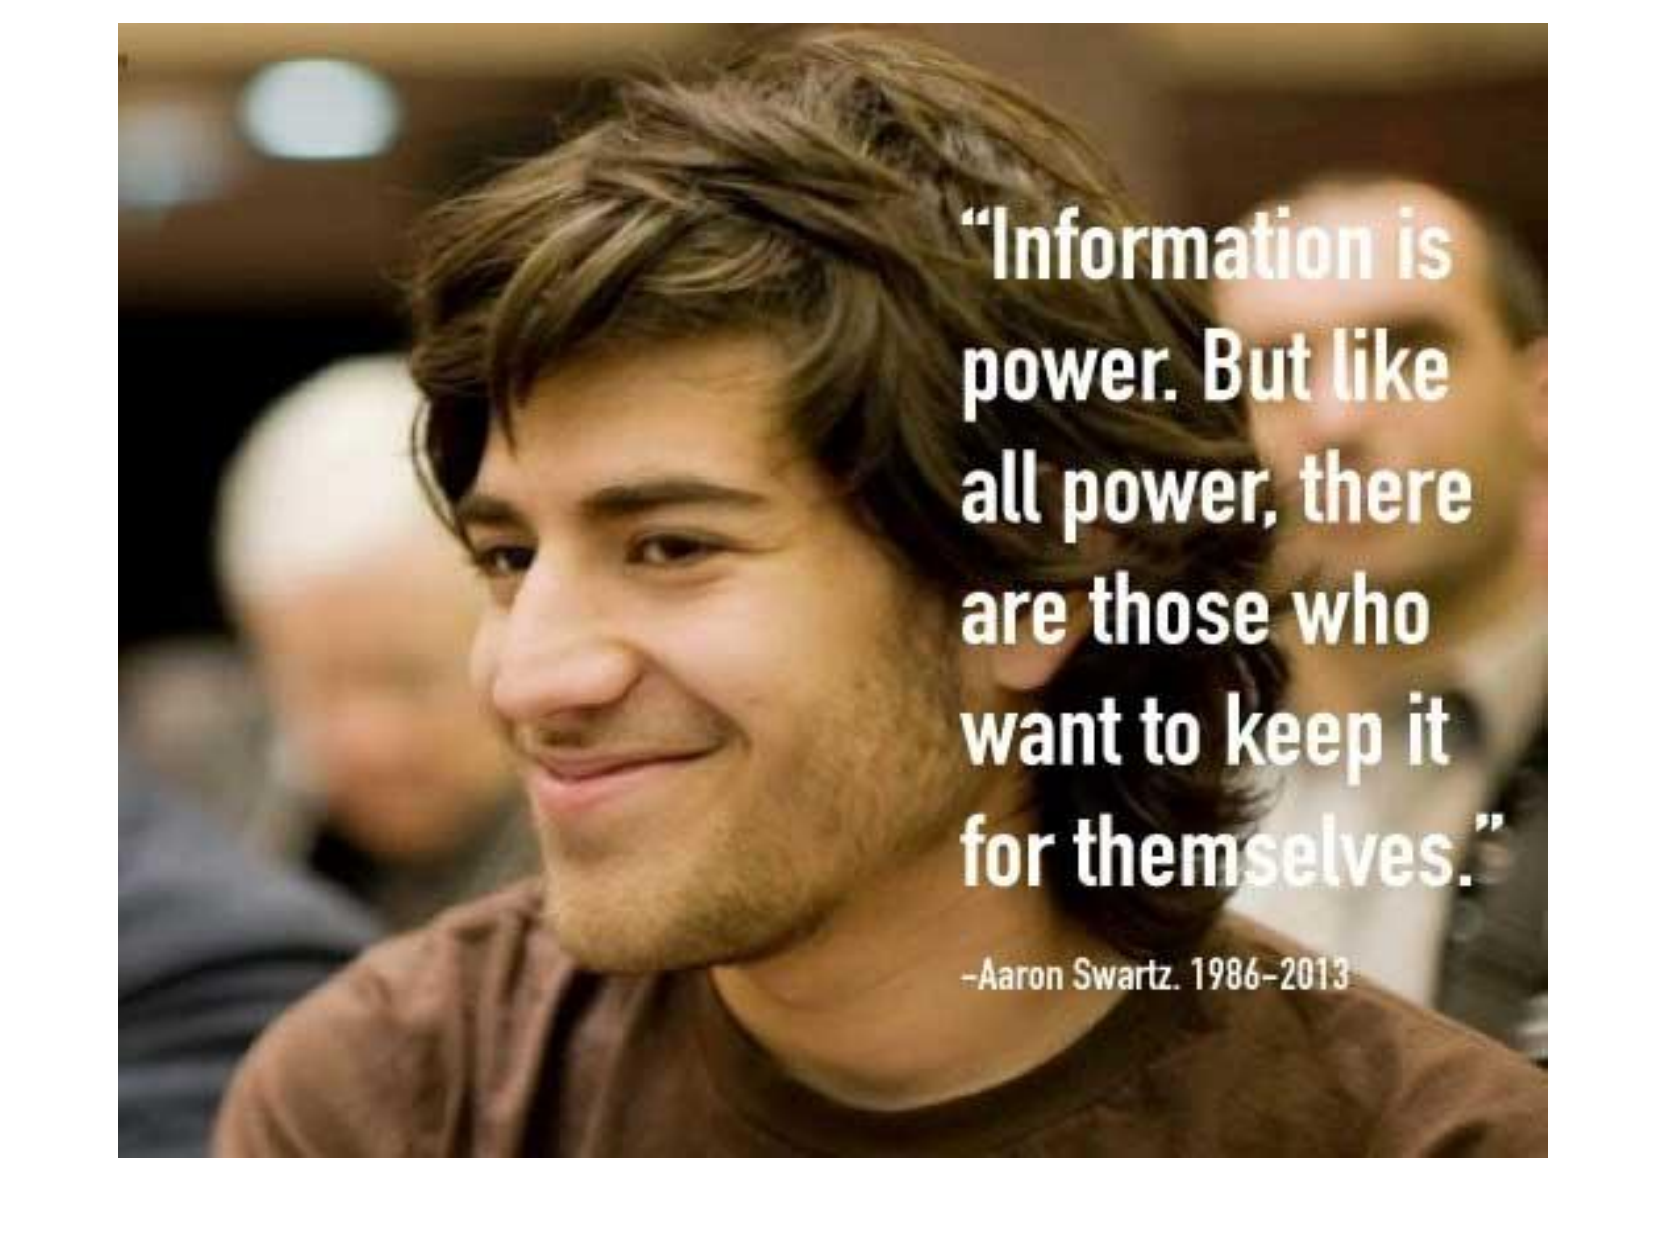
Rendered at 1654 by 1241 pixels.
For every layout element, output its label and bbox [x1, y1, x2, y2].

picture [118, 23, 1548, 1158]
